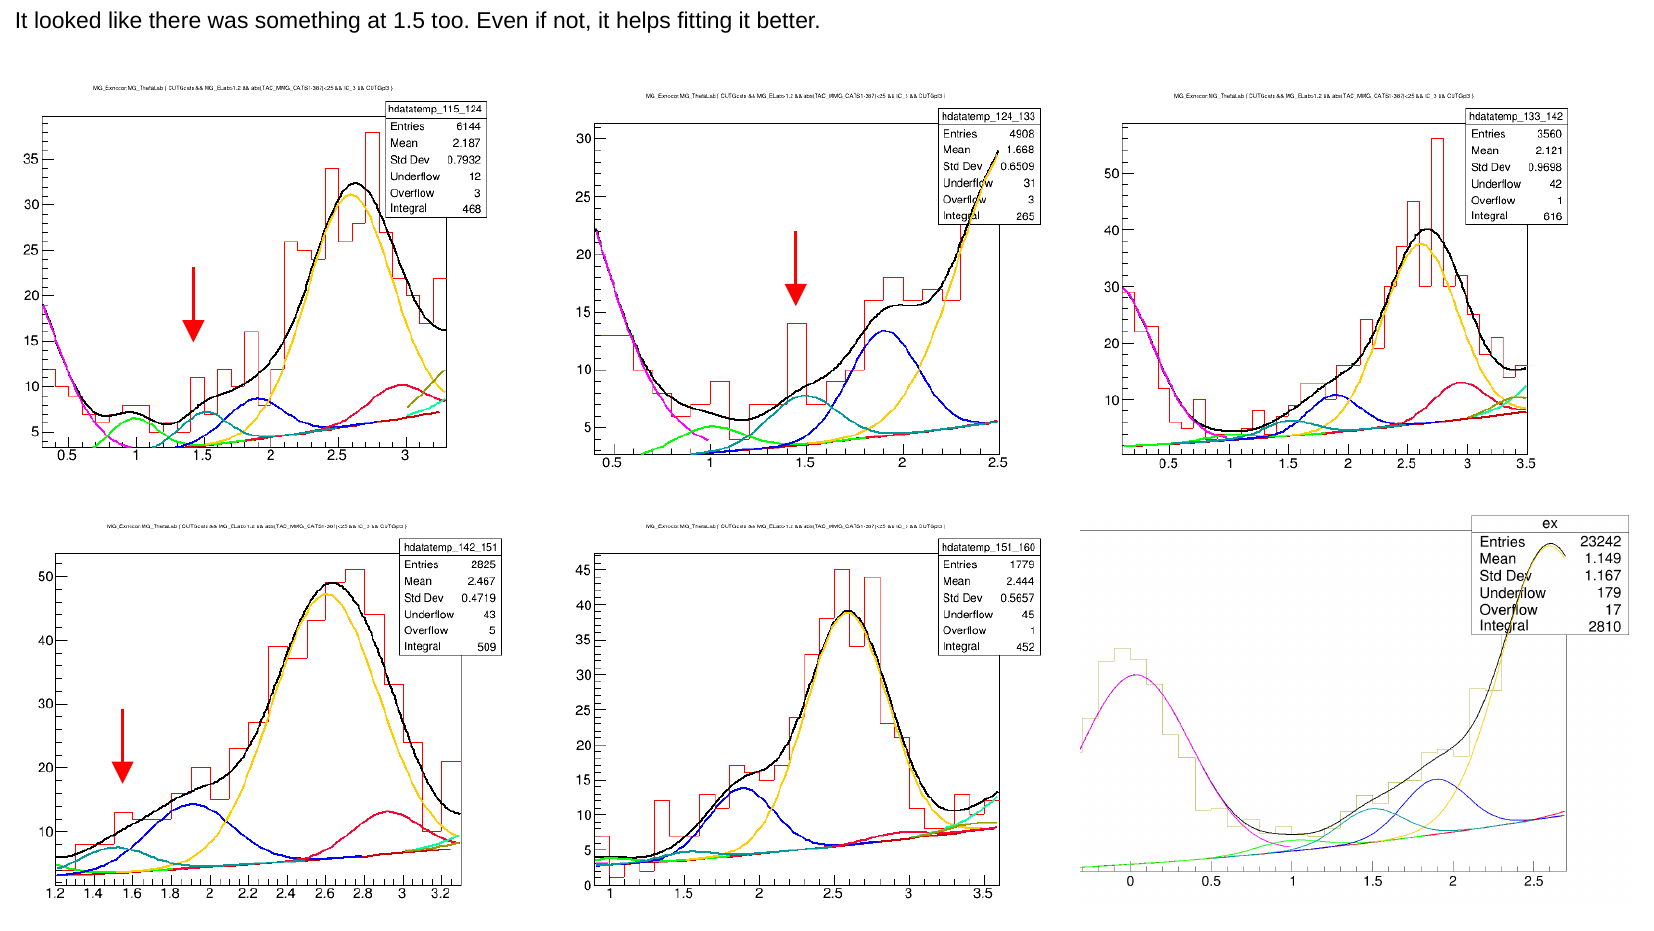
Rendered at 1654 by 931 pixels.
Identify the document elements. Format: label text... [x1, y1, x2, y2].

picture [4, 73, 1633, 927]
text_box It looked like there was something at 1.5 too. Even if not, it helps fitting it better. [0, 0, 1654, 41]
